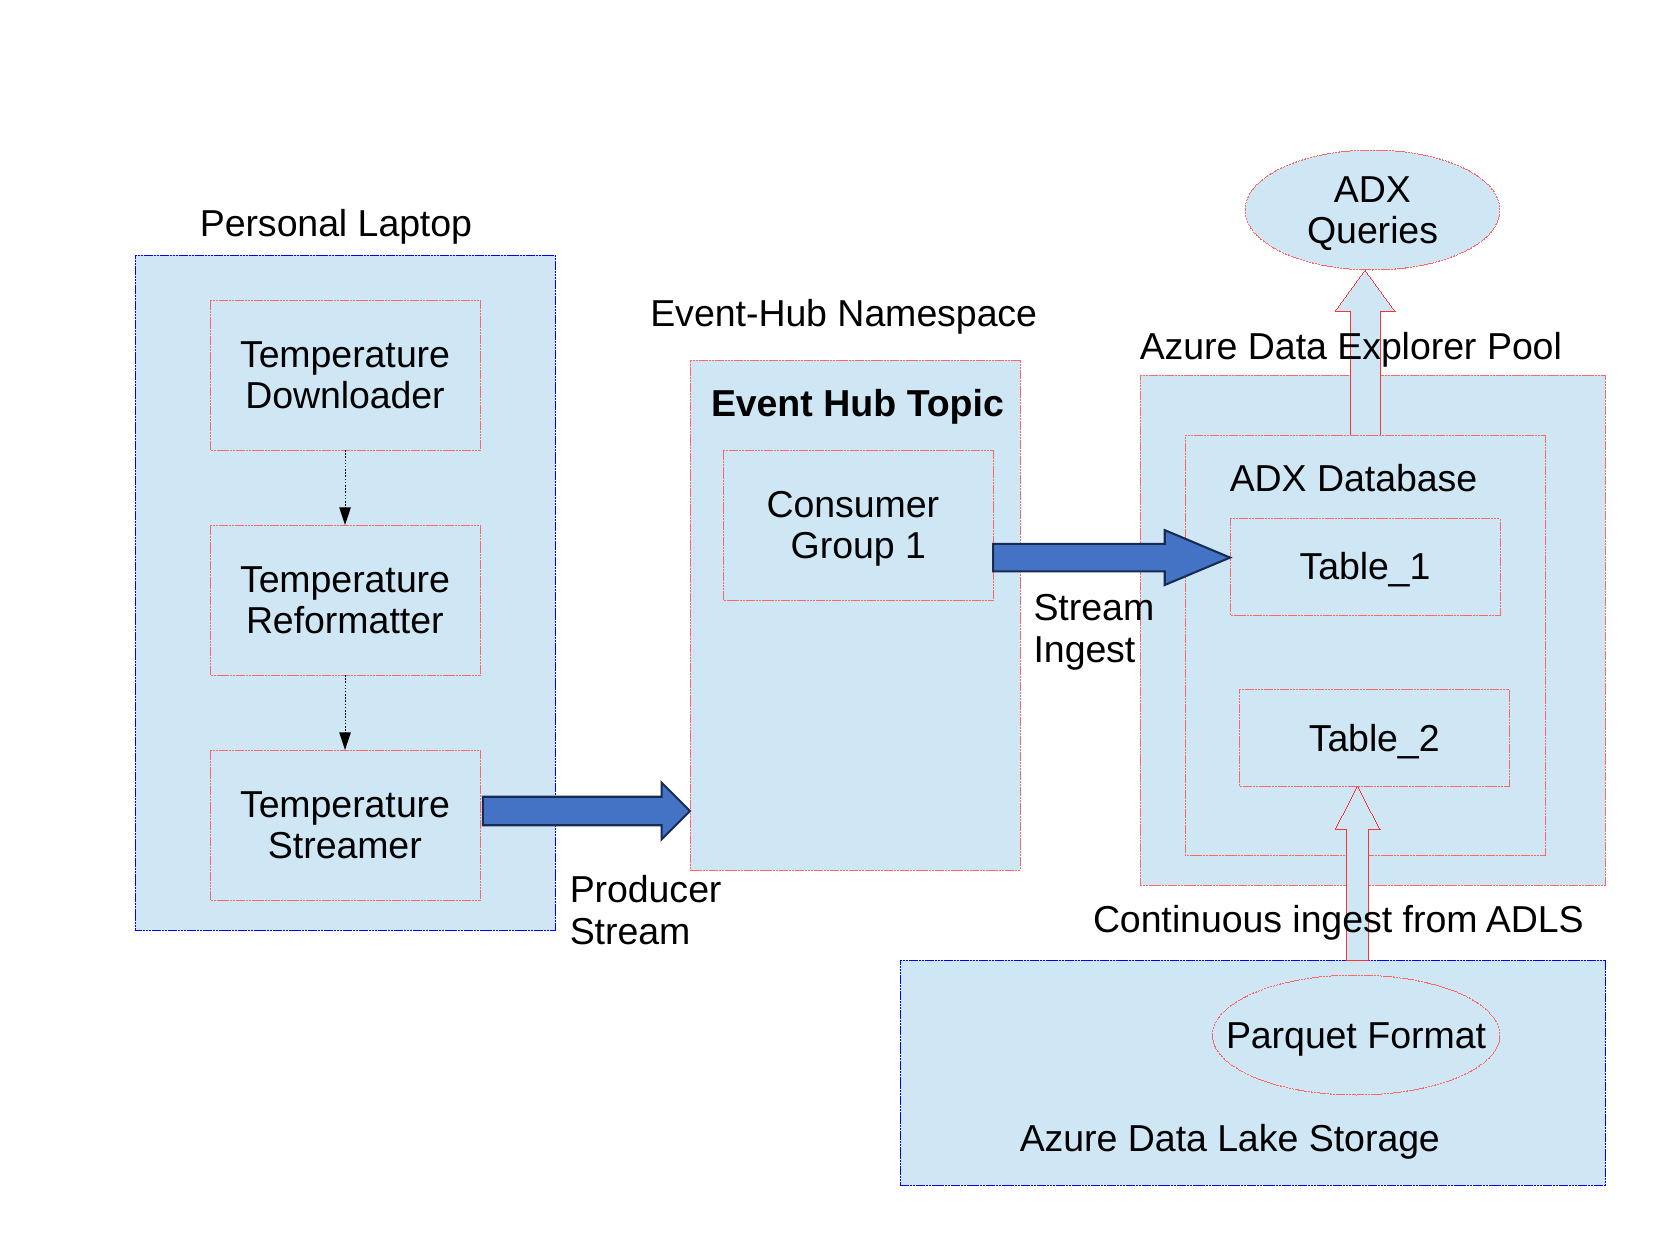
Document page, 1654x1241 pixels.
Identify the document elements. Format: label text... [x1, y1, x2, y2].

text_box Producer Stream [555, 861, 745, 961]
text_box [135, 255, 1606, 930]
text_box Azure Data Lake Storage [1005, 1110, 1516, 1171]
text_box Continuous ingest from ADLS [1078, 890, 1636, 951]
text_box Event Hub Topic [696, 375, 1019, 434]
text_box Table_1 [1230, 519, 1500, 615]
text_box [1335, 270, 1396, 318]
text_box Parquet Format [1212, 975, 1501, 1096]
text_box Consumer Group 1 [723, 450, 993, 600]
text_box ADX Database [1215, 450, 1517, 519]
text_box Table_2 [1239, 690, 1509, 786]
text_box Stream Ingest [1018, 579, 1209, 679]
text_box Event-Hub Namespace [635, 285, 1053, 342]
text_box Azure Data Explorer Pool [1125, 318, 1577, 418]
text_box Temperature Downloader [210, 300, 480, 450]
text_box [900, 951, 1605, 1185]
text_box ADX Queries [1245, 150, 1501, 271]
text_box Temperature Reformatter [210, 525, 480, 675]
text_box Temperature Streamer [210, 750, 480, 900]
text_box Personal Laptop [185, 195, 496, 252]
